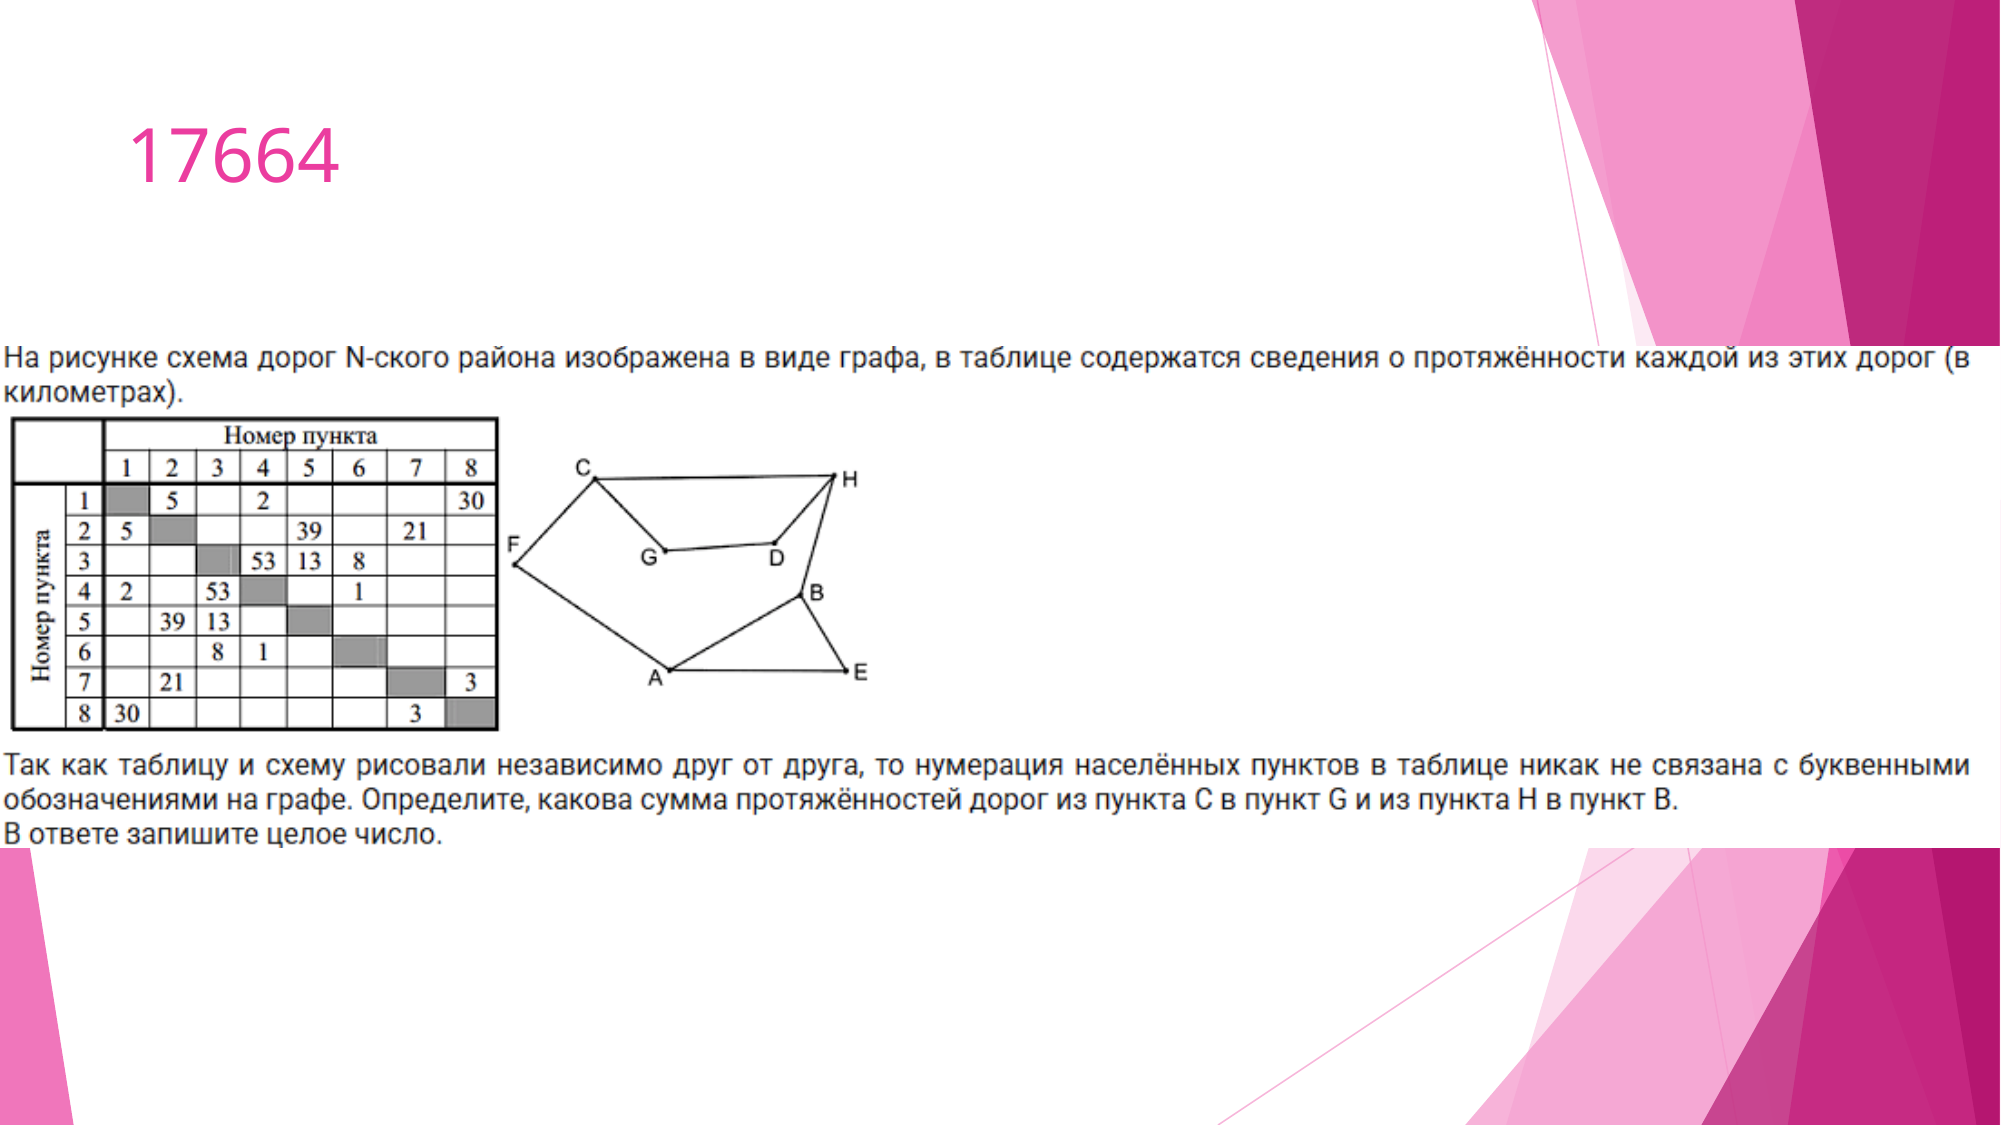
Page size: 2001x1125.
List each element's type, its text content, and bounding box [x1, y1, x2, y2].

title 17664 [111, 99, 1522, 317]
picture [0, 346, 2000, 848]
